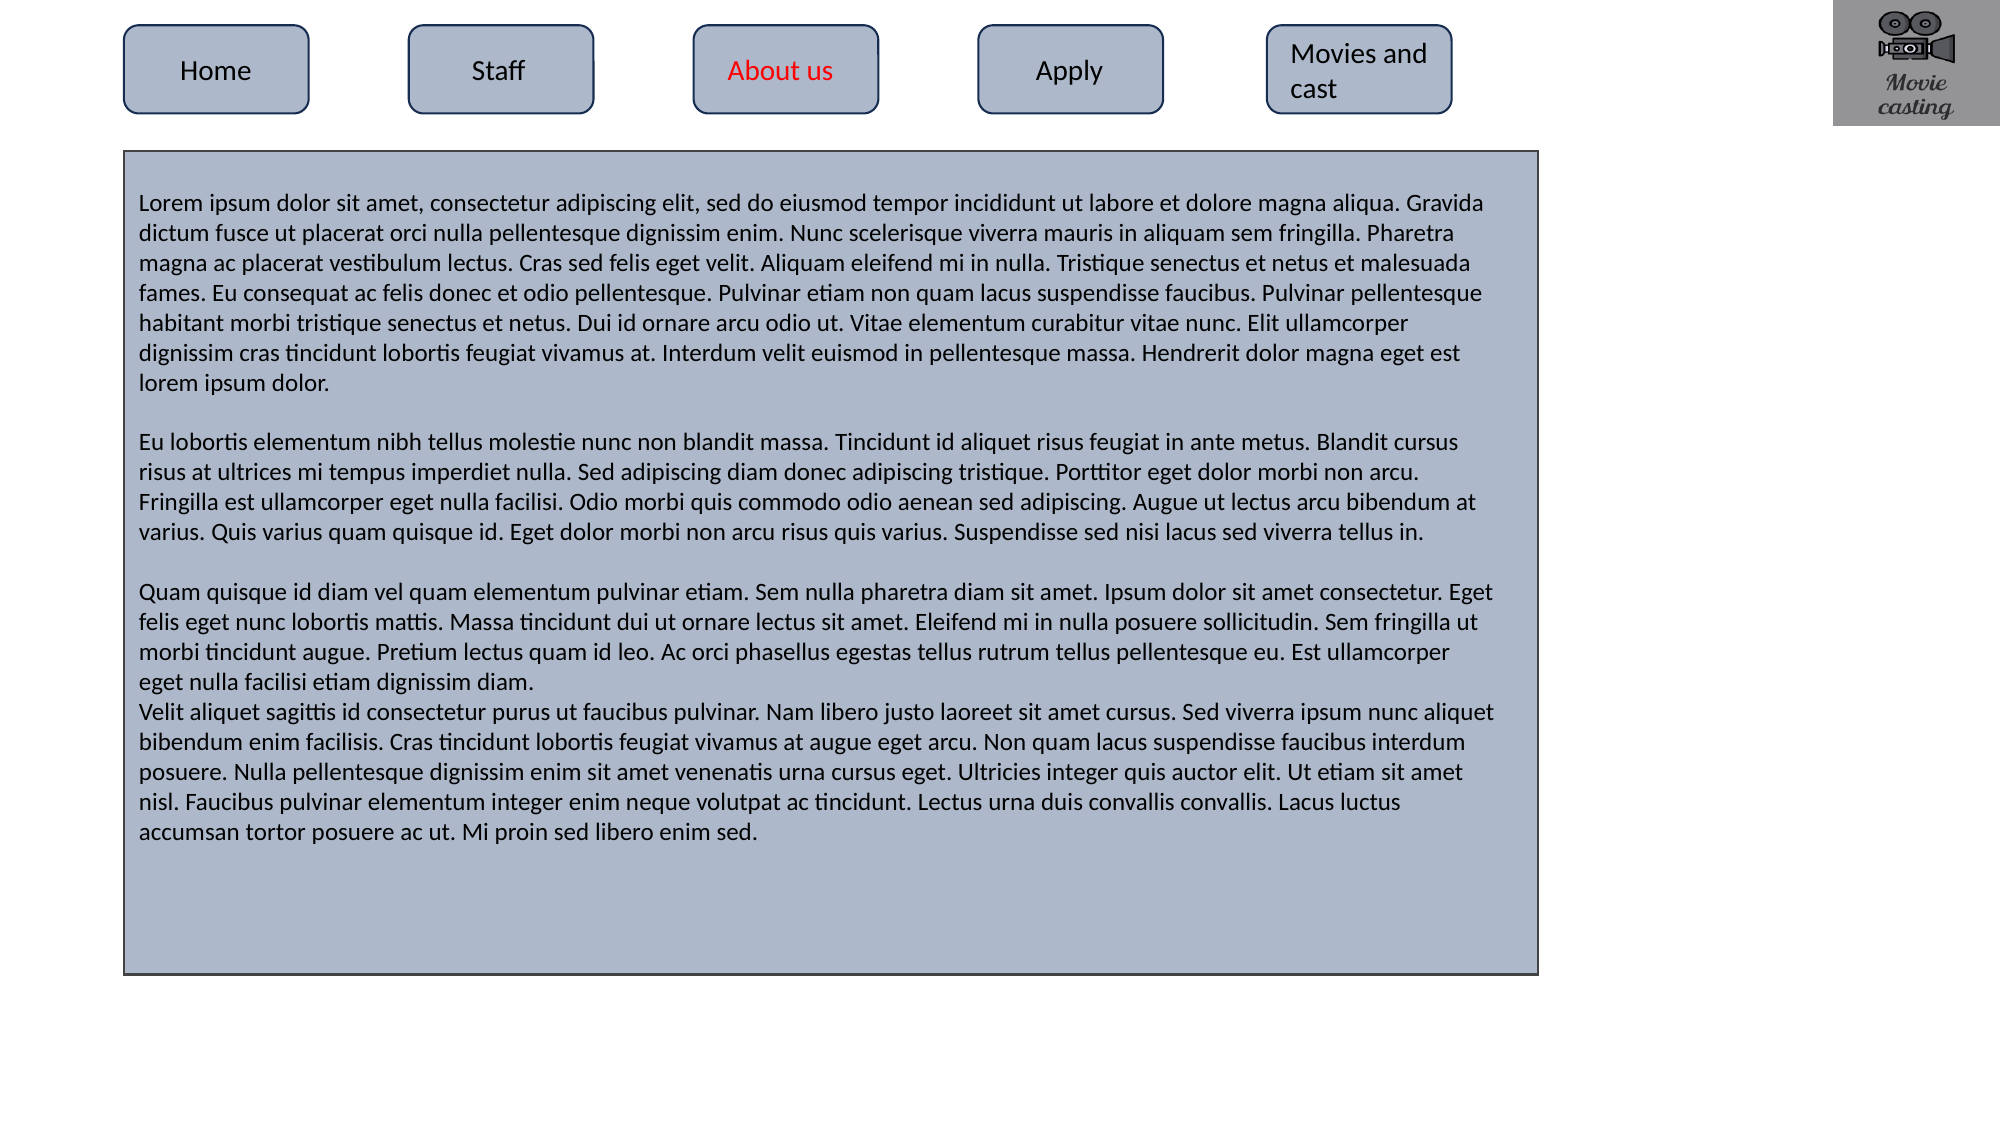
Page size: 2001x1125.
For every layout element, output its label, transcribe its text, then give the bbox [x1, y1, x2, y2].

text_box [1266, 26, 1275, 112]
text_box [124, 151, 1538, 974]
text_box [1444, 27, 1452, 112]
text_box About us [712, 44, 860, 95]
text_box [978, 25, 1164, 114]
text_box Movies and cast [1275, 26, 1444, 113]
picture [1833, 0, 2000, 126]
text_box [123, 25, 309, 114]
text_box [408, 25, 594, 114]
text_box Staff [456, 44, 546, 95]
text_box Apply [1020, 44, 1121, 95]
text_box Lorem ipsum dolor sit amet, consectetur adipiscing elit, sed do eiusmod tempor incididunt ut labore et dolore magna aliqua. Gravida dictum fusce ut placerat orci nulla pellentesque dignissim enim. Nunc scelerisque viverra mauris in aliquam sem fringilla. Pharetra magna ac placerat vestibulum lectus. Cras sed felis eget velit. Aliquam eleifend mi in nulla. Tristique senectus et netus et malesuada fames. Eu consequat ac felis donec et odio pellentesque. Pulvinar etiam non quam lacus suspendisse faucibus. Pulvinar pellentesque habitant morbi tristique senectus et netus. Dui id ornare arcu odio ut. Vitae elementum curabitur vitae nunc. Elit ullamcorper dignissim cras tincidunt lobortis feugiat vivamus at. Interdum velit euismod in pellentesque massa. Hendrerit dolor magna eget est lorem ipsum dolor. Eu lobortis elementum nibh tellus molestie nunc non blandit massa. Tincidunt id aliquet risus feugiat in ante metus. Blandit cursus risus at ultrices mi tempus imperdiet nulla. Sed adipiscing diam donec adipiscing tristique. Porttitor eget dolor morbi non arcu. Fringilla est ullamcorper eget nulla facilisi. Odio morbi quis commodo odio aenean sed adipiscing. Augue ut lectus arcu bibendum at varius. Quis varius quam quisque id. Eget dolor morbi non arcu risus quis varius. Suspendisse sed nisi lacus sed viverra tellus in. Quam quisque id diam vel quam elementum pulvinar etiam. Sem nulla pharetra diam sit amet. Ipsum dolor sit amet consectetur. Eget felis eget nunc lobortis mattis. Massa tincidunt dui ut ornare lectus sit amet. Eleifend mi in nulla posuere sollicitudin. Sem fringilla ut morbi tincidunt augue. Pretium lectus quam id leo. Ac orci phasellus egestas tellus rutrum tellus pellentesque eu. Est ullamcorper eget nulla facilisi etiam dignissim diam. Velit aliquet sagittis id consectetur purus ut faucibus pulvinar. Nam libero justo laoreet sit amet cursus. Sed viverra ipsum nunc aliquet bibendum enim facilisis. Cras tincidunt lobortis feugiat vivamus at augue eget arcu. Non quam lacus suspendisse faucibus interdum posuere. Nulla pellentesque dignissim enim sit amet venenatis urna cursus eget. Ultricies integer quis auctor elit. Ut etiam sit amet nisl. Faucibus pulvinar elementum integer enim neque volutpat ac tincidunt. Lectus urna duis convallis convallis. Lacus luctus accumsan tortor posuere ac ut. Mi proin sed libero enim sed. [124, 178, 1514, 896]
text_box [693, 25, 879, 114]
text_box Home [164, 44, 268, 95]
